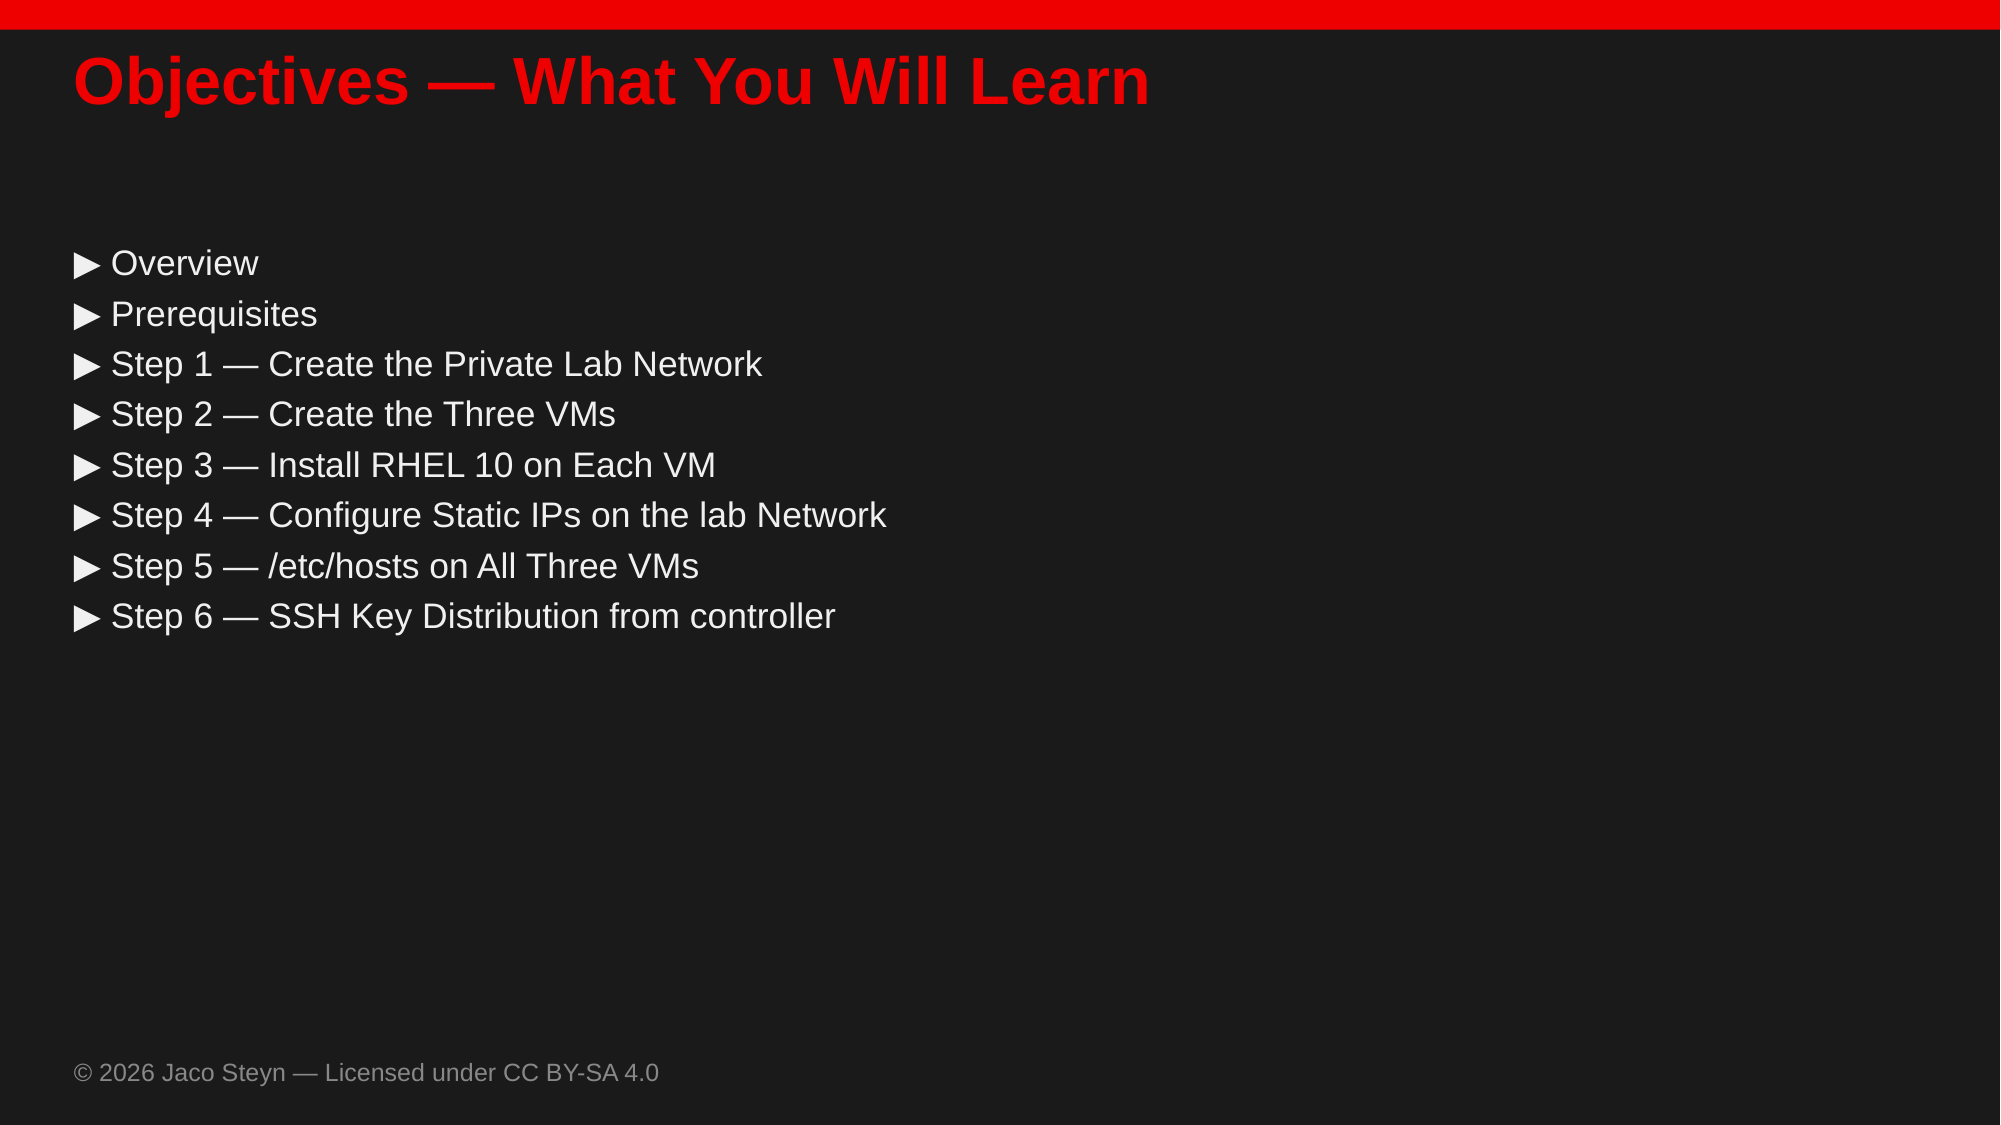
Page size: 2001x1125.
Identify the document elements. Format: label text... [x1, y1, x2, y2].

text_box [0, 0, 2001, 30]
text_box © 2026 Jaco Steyn — Licensed under CC BY-SA 4.0 [59, 1051, 1942, 1093]
text_box Objectives — What You Will Learn [59, 36, 1942, 208]
text_box ▶ Overview ▶ Prerequisites ▶ Step 1 — Create the Private Lab Network ▶ Step 2 — Create the Three VMs ▶ Step 3 — Install RHEL 10 on Each VM ▶ Step 4 — Configure Static IPs on the lab Network ▶ Step 5 — /etc/hosts on All Three VMs ▶ Step 6 — SSH Key Distribution from controller [59, 236, 1942, 1037]
